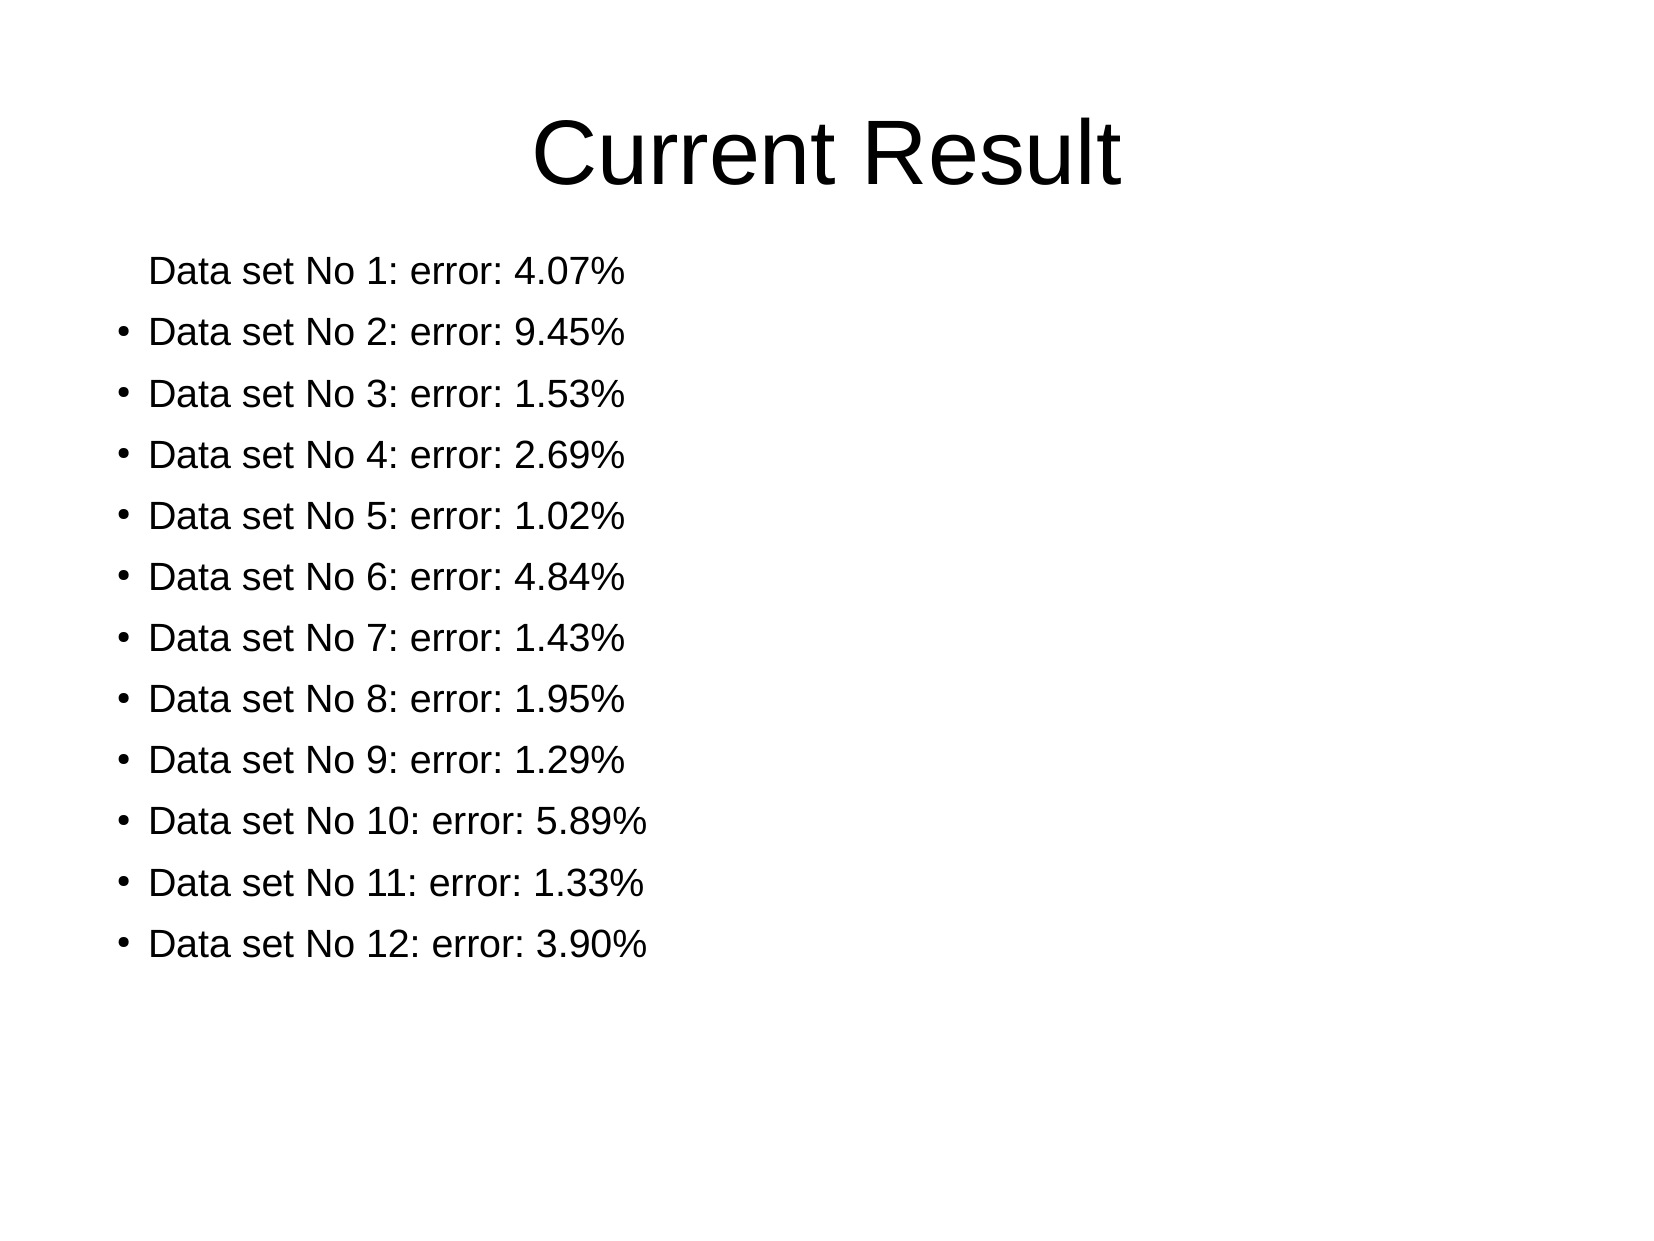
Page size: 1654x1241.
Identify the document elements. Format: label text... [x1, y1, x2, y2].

title Current Result [82, 49, 1571, 257]
list Data set No 1: error: 4.07% Data set No 2: error: 9.45% Data set No 3: error: 1.53% Data set No 4: error: 2.69% Data set No 5: error: 1.02% Data set No 6: error: 4.84% Data set No 7: error: 1.43% Data set No 8: error: 1.95% Data set No 9: error: 1.29% Data set No 10: error: 5.89% Data set No 11: error: 1.33% Data set No 12: error: 3.90% [106, 249, 1595, 969]
